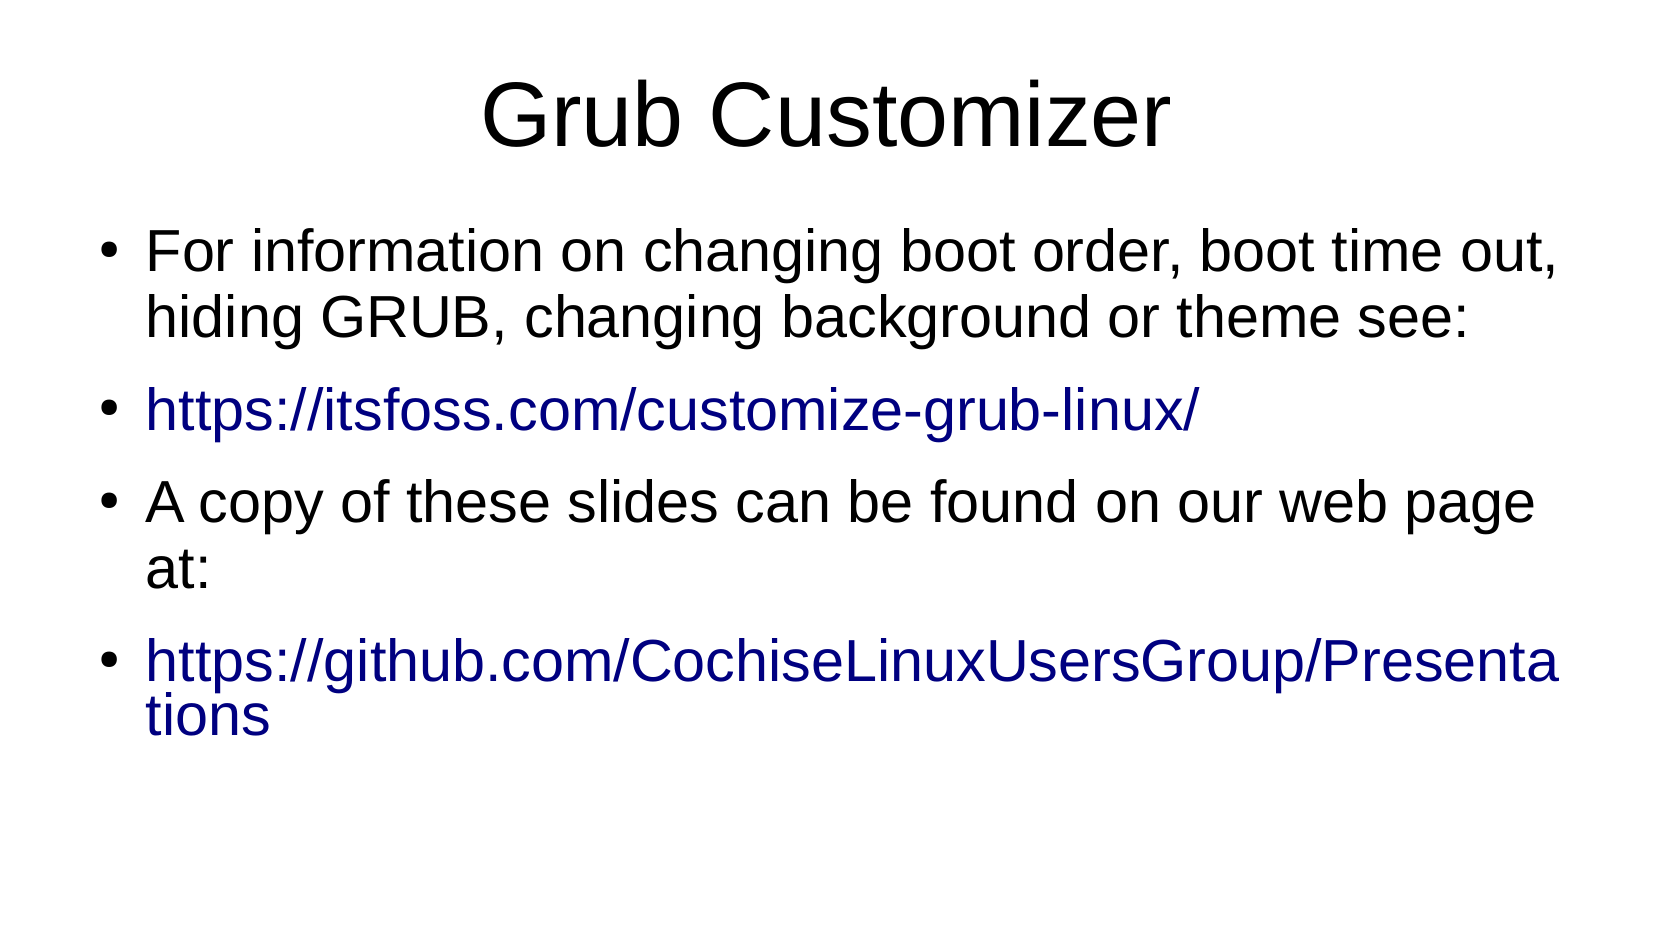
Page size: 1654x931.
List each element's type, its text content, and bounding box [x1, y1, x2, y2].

list For information on changing boot order, boot time out, hiding GRUB, changing background or theme see: https://itsfoss.com/customize-grub-linux/ A copy of these slides can be found on our web page at: https://github.com/CochiseLinuxUsersGroup/Presentations [82, 217, 1571, 758]
title Grub Customizer [82, 37, 1571, 193]
